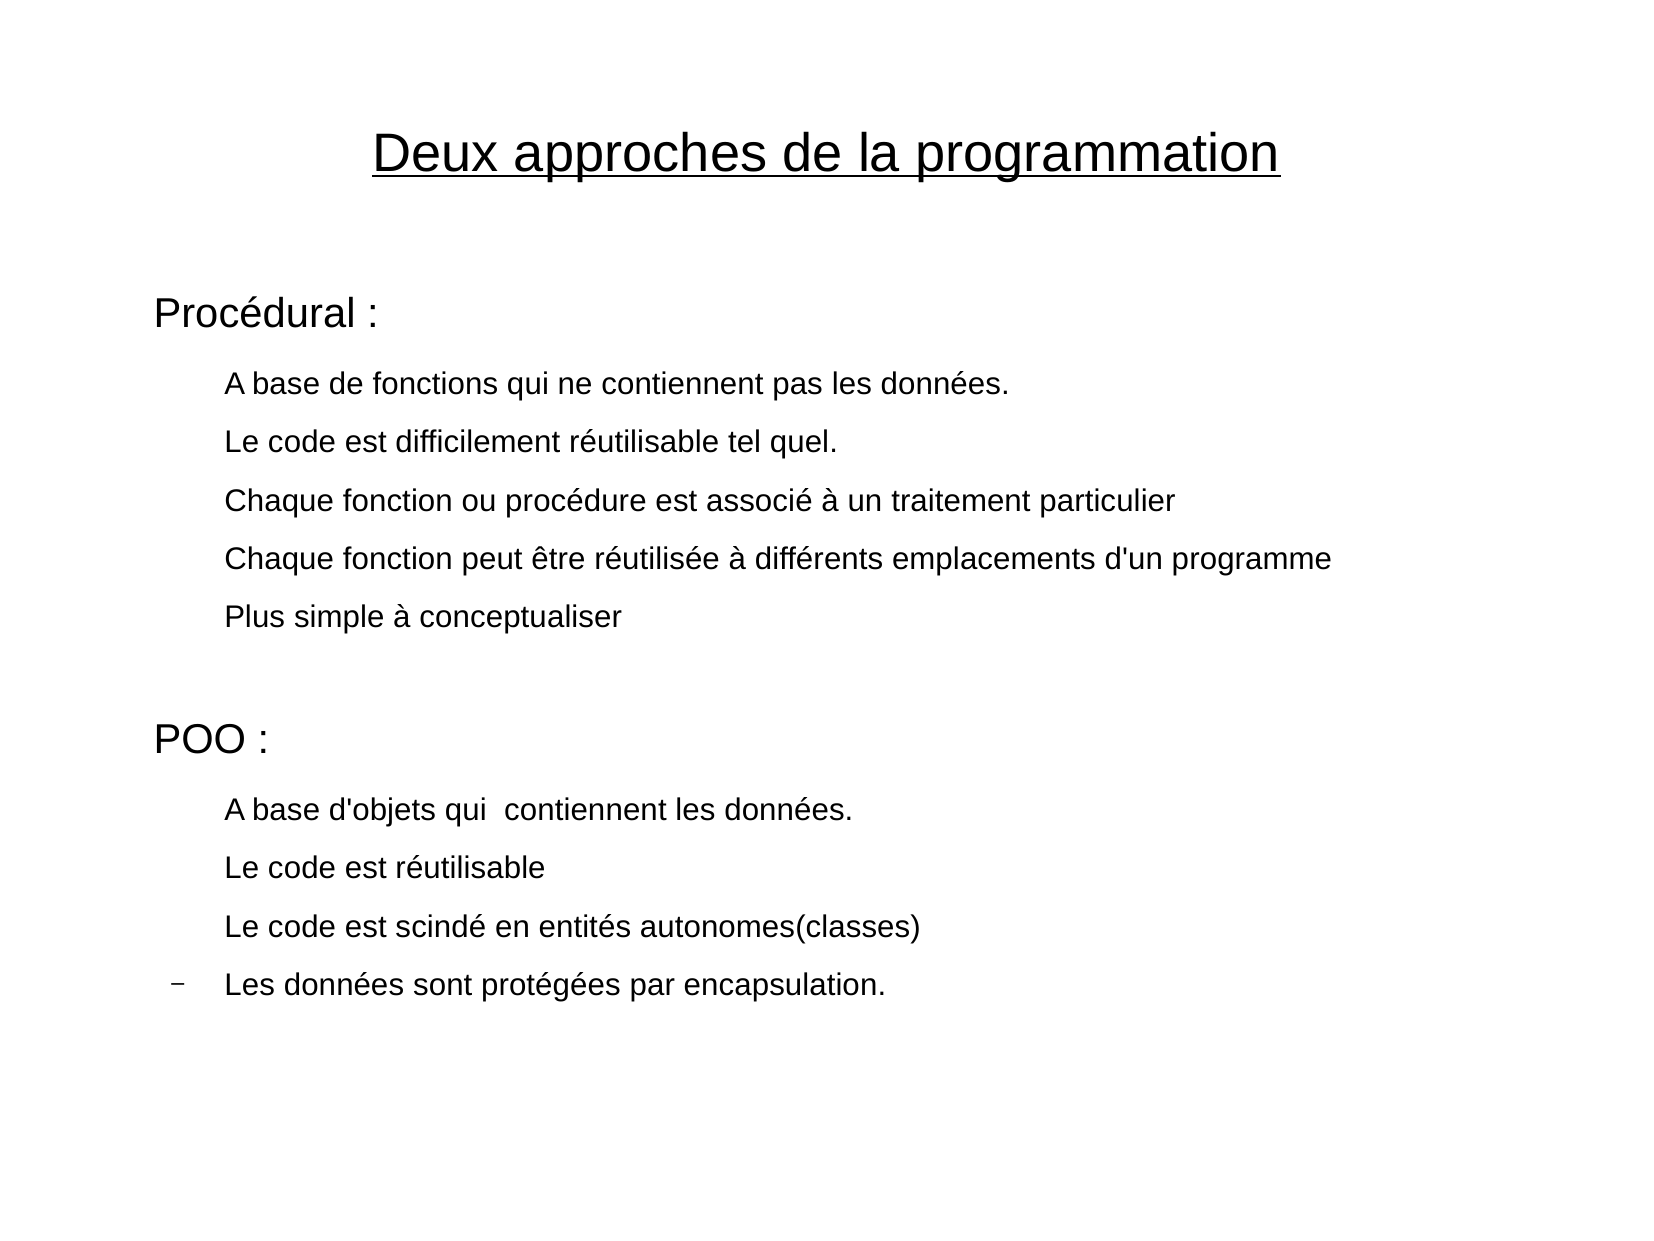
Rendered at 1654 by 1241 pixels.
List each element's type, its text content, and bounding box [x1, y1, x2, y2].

list Procédural : A base de fonctions qui ne contiennent pas les données. Le code est difficilement réutilisable tel quel. Chaque fonction ou procédure est associé à un traitement particulier Chaque fonction peut être réutilisée à différents emplacements d'un programme Plus simple à conceptualiser POO : A base d'objets qui contiennent les données. Le code est réutilisable Le code est scindé en entités autonomes(classes) Les données sont protégées par encapsulation. [82, 290, 1571, 1120]
title Deux approches de la programmation [82, 49, 1571, 257]
